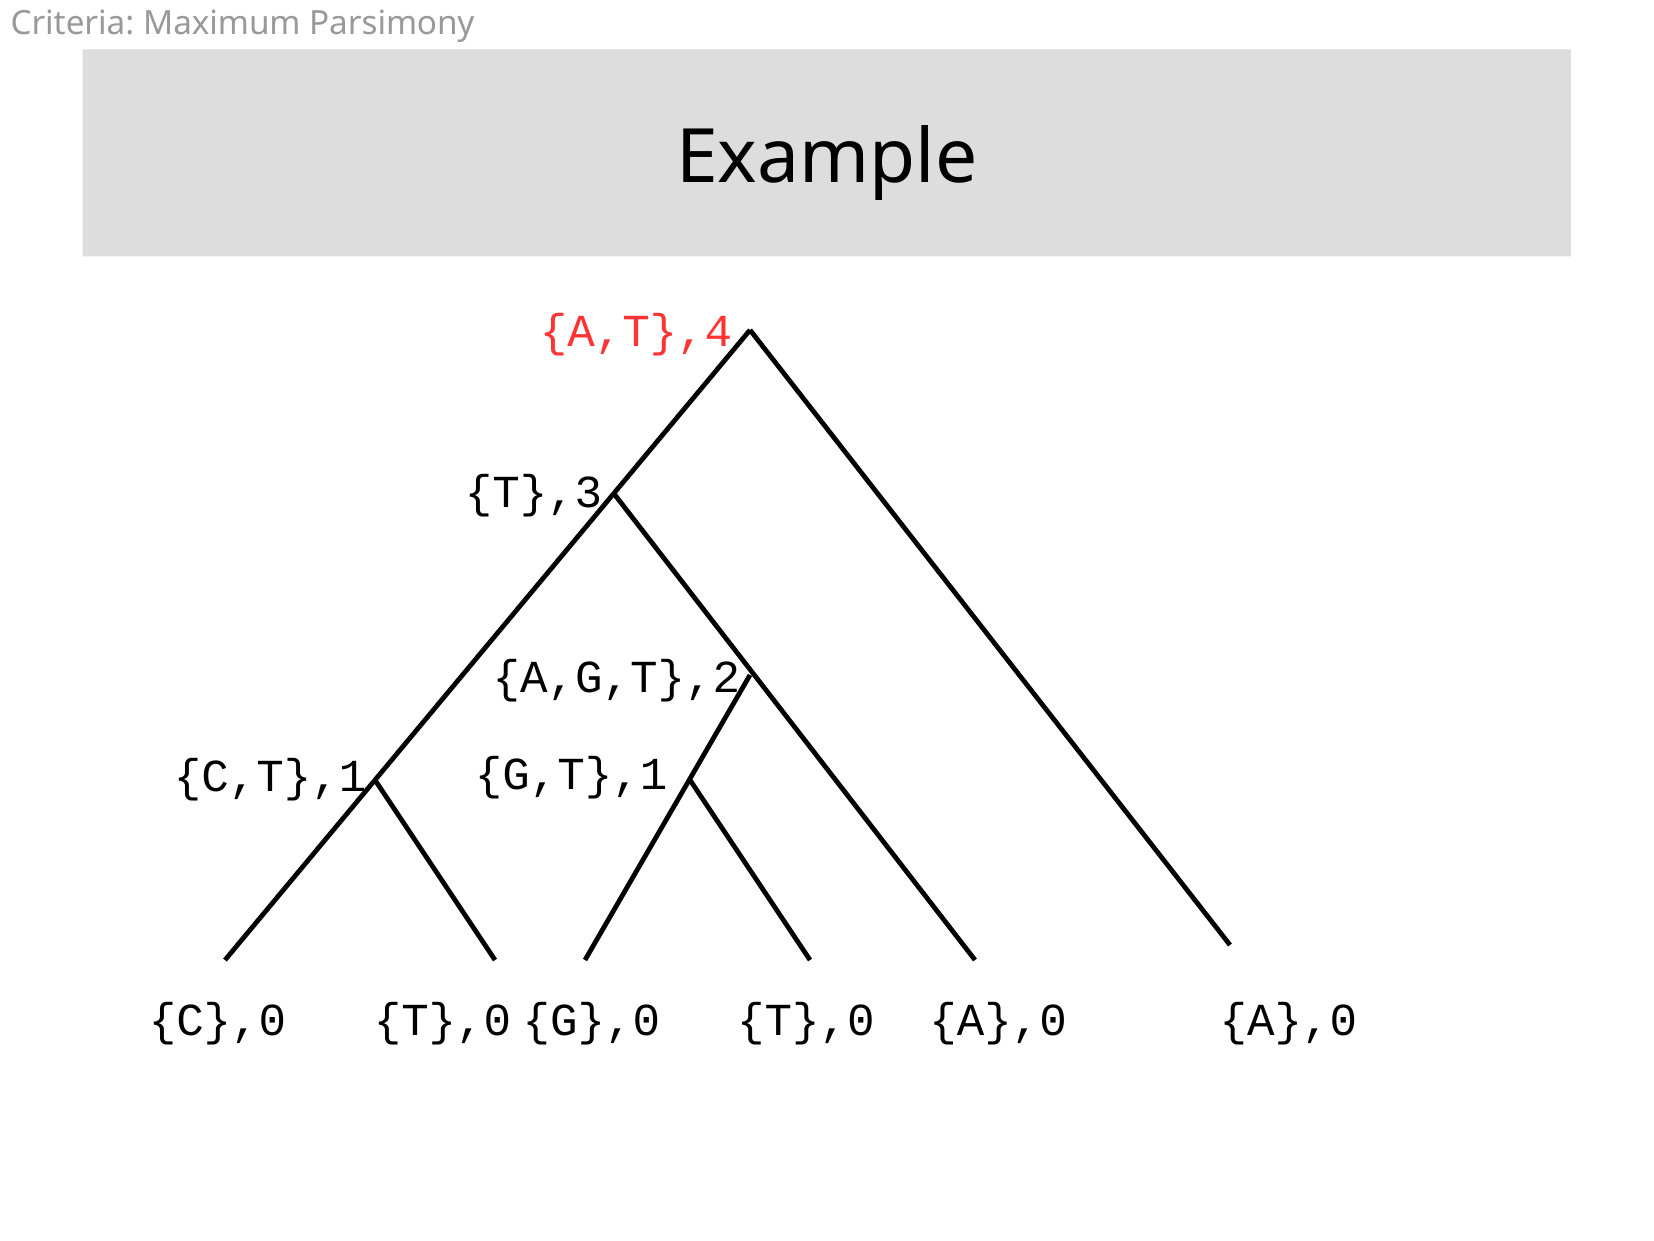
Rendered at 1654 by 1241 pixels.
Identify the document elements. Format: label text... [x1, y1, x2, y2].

text_box {A,T},4 [525, 300, 751, 362]
text_box {G,T},1 [460, 743, 684, 808]
text_box {C},0 [134, 990, 330, 1066]
text_box Criteria: Maximum Parsimony [10, 0, 513, 73]
text_box {T},0 [359, 990, 507, 1051]
text_box {G},0 [507, 990, 688, 1051]
text_box {C,T},1 [159, 745, 383, 811]
title Example [82, 49, 1571, 257]
text_box {T},3 [450, 462, 627, 523]
text_box {T},0 [722, 990, 902, 1051]
text_box {A,G,T},2 [477, 647, 769, 708]
text_box {A},0 [1204, 990, 1396, 1051]
text_box {A},0 [914, 990, 1095, 1051]
